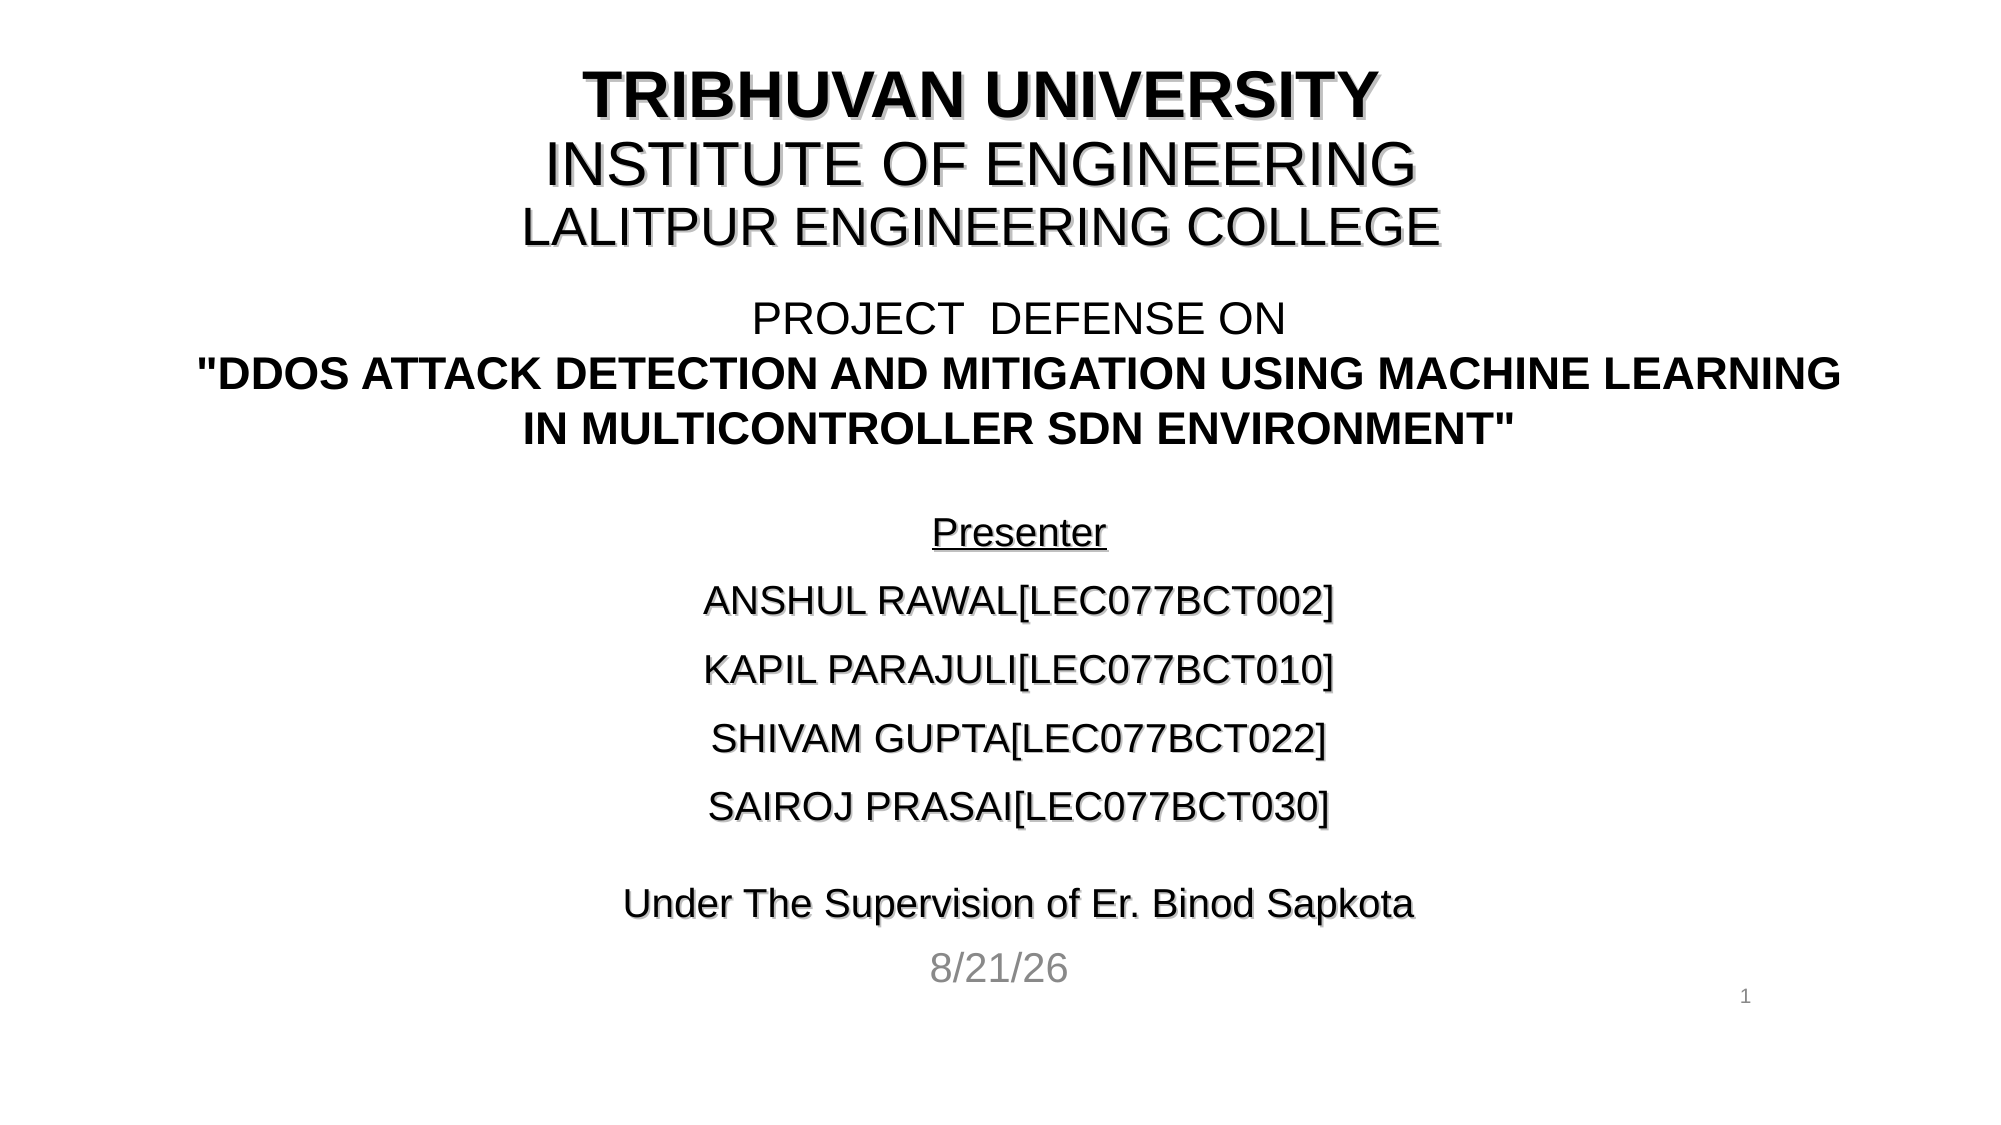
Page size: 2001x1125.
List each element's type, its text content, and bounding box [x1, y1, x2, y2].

slide_number December 27, 2024 [774, 933, 1225, 994]
list Presenter ANSHUL RAWAL[LEC077BCT002] KAPIL PARAJULI[LEC077BCT010] SHIVAM GUPTA[LEC077BCT022] SAIROJ PRASAI[LEC077BCT030] Under The Supervision of Er. Binod Sapkota [192, 495, 1847, 934]
slide_number 1 [1724, 965, 1849, 1025]
text_box PROJECT DEFENSE ON "DDOS ATTACK DETECTION AND MITIGATION USING MACHINE LEARNING IN MULTICONTROLLER SDN ENVIRONMENT" [170, 281, 1869, 463]
title Tribhuvan university institute of engineering Lalitpur engineering college [132, 51, 1831, 266]
